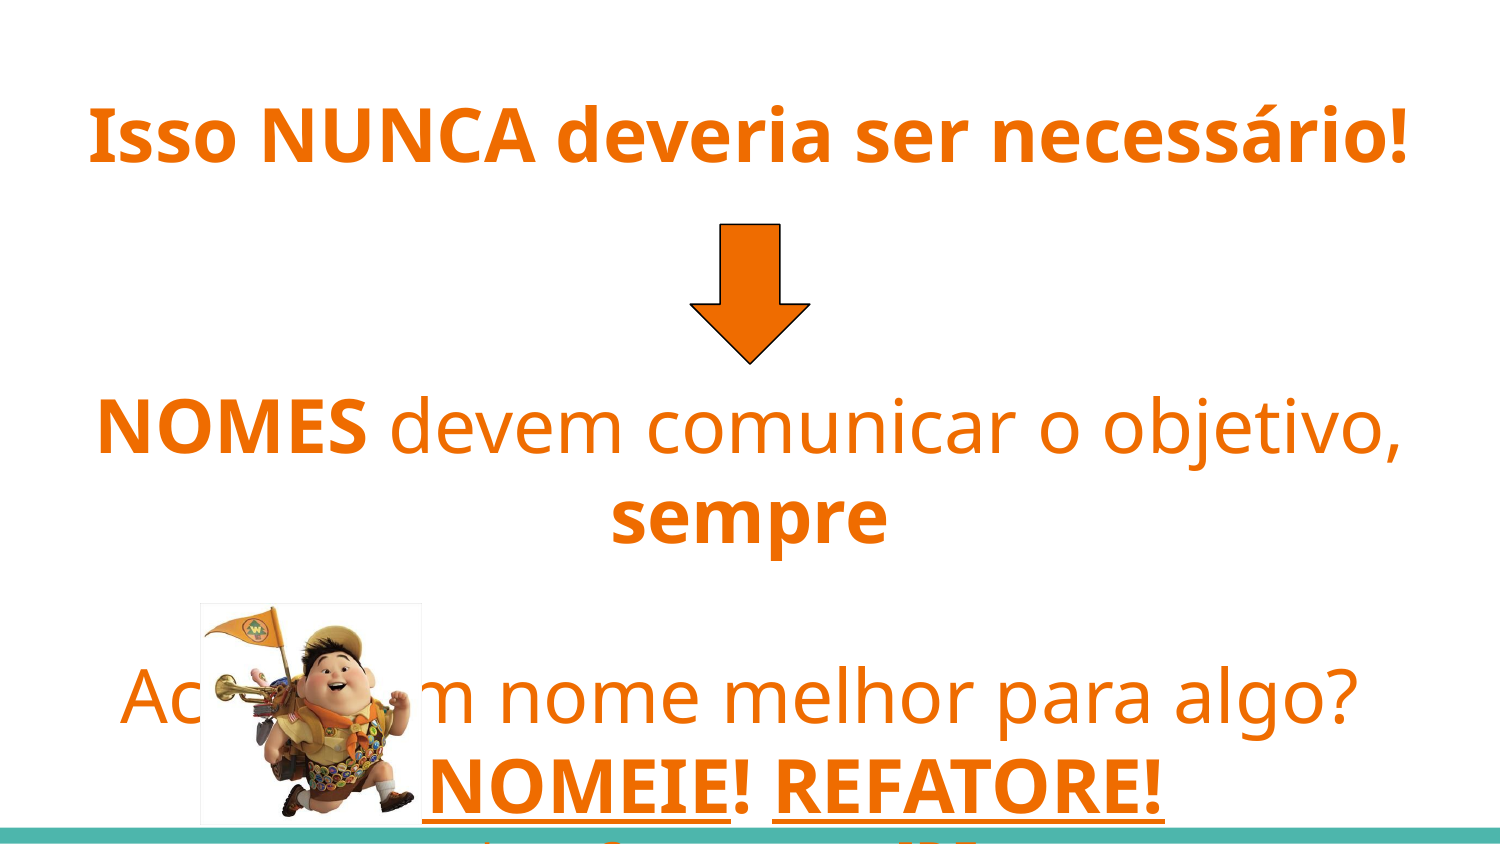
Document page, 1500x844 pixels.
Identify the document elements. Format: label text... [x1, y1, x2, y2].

title NOMES devem comunicar o objetivo, sempre Achou um nome melhor para algo? RENOMEIE! REFATORE! Leva 3s com uma IDE... [51, 363, 1449, 791]
picture [200, 603, 422, 825]
text_box [690, 224, 810, 363]
title Isso NUNCA deveria ser necessário! [51, 72, 1449, 189]
